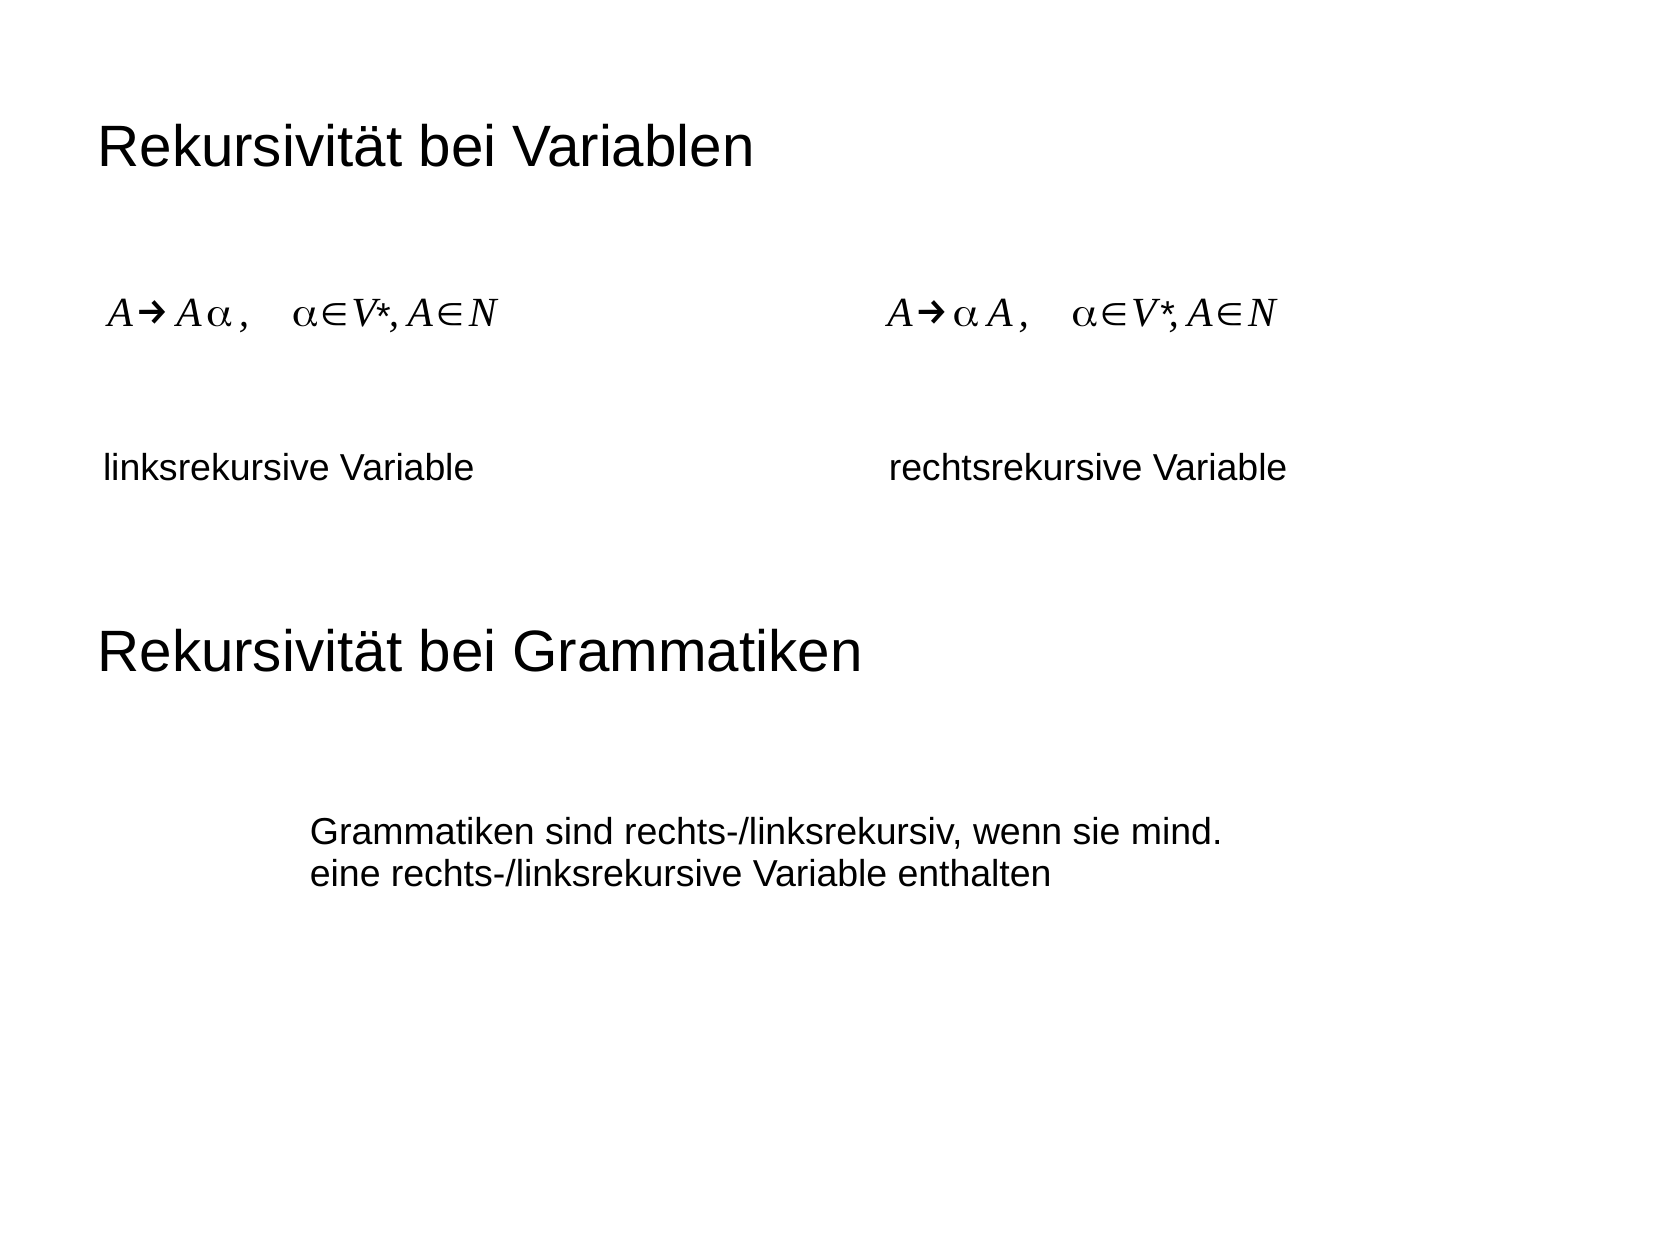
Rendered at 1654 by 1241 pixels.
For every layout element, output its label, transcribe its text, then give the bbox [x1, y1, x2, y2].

text_box Rekursivität bei Variablen [82, 106, 1217, 251]
chart [877, 284, 1288, 337]
text_box Rekursivität bei Grammatiken [82, 611, 1217, 756]
text_box rechtsrekursive Variable [874, 439, 1441, 497]
text_box * [1145, 285, 1571, 343]
chart [98, 284, 508, 337]
text_box Grammatiken sind rechts-/linksrekursiv, wenn sie mind. eine rechts-/linksrekursive Variable enthalten [295, 803, 1312, 903]
text_box linksrekursive Variable [77, 439, 874, 497]
text_box * [361, 287, 574, 345]
